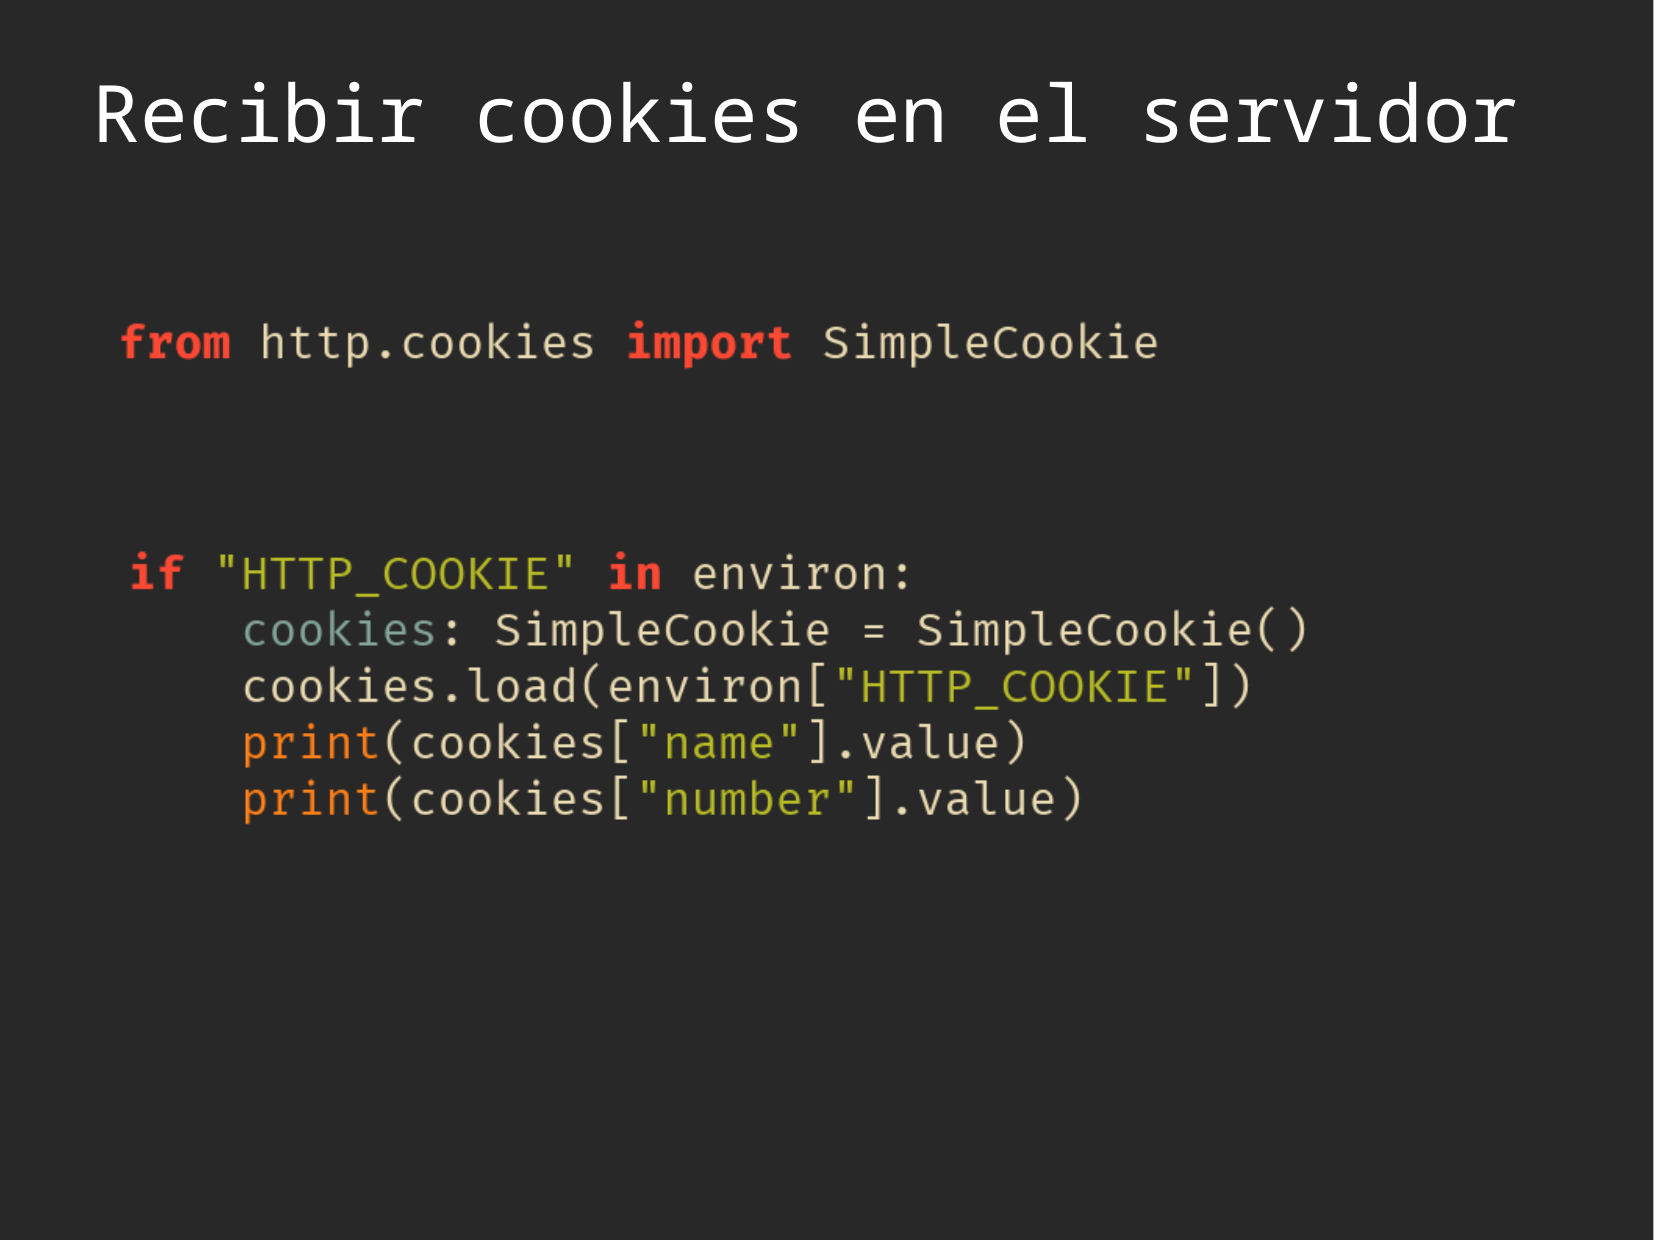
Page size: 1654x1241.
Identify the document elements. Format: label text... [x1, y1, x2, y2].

picture [98, 297, 1195, 409]
text_box Recibir cookies en el servidor [78, 50, 1577, 261]
picture [52, 511, 1398, 884]
